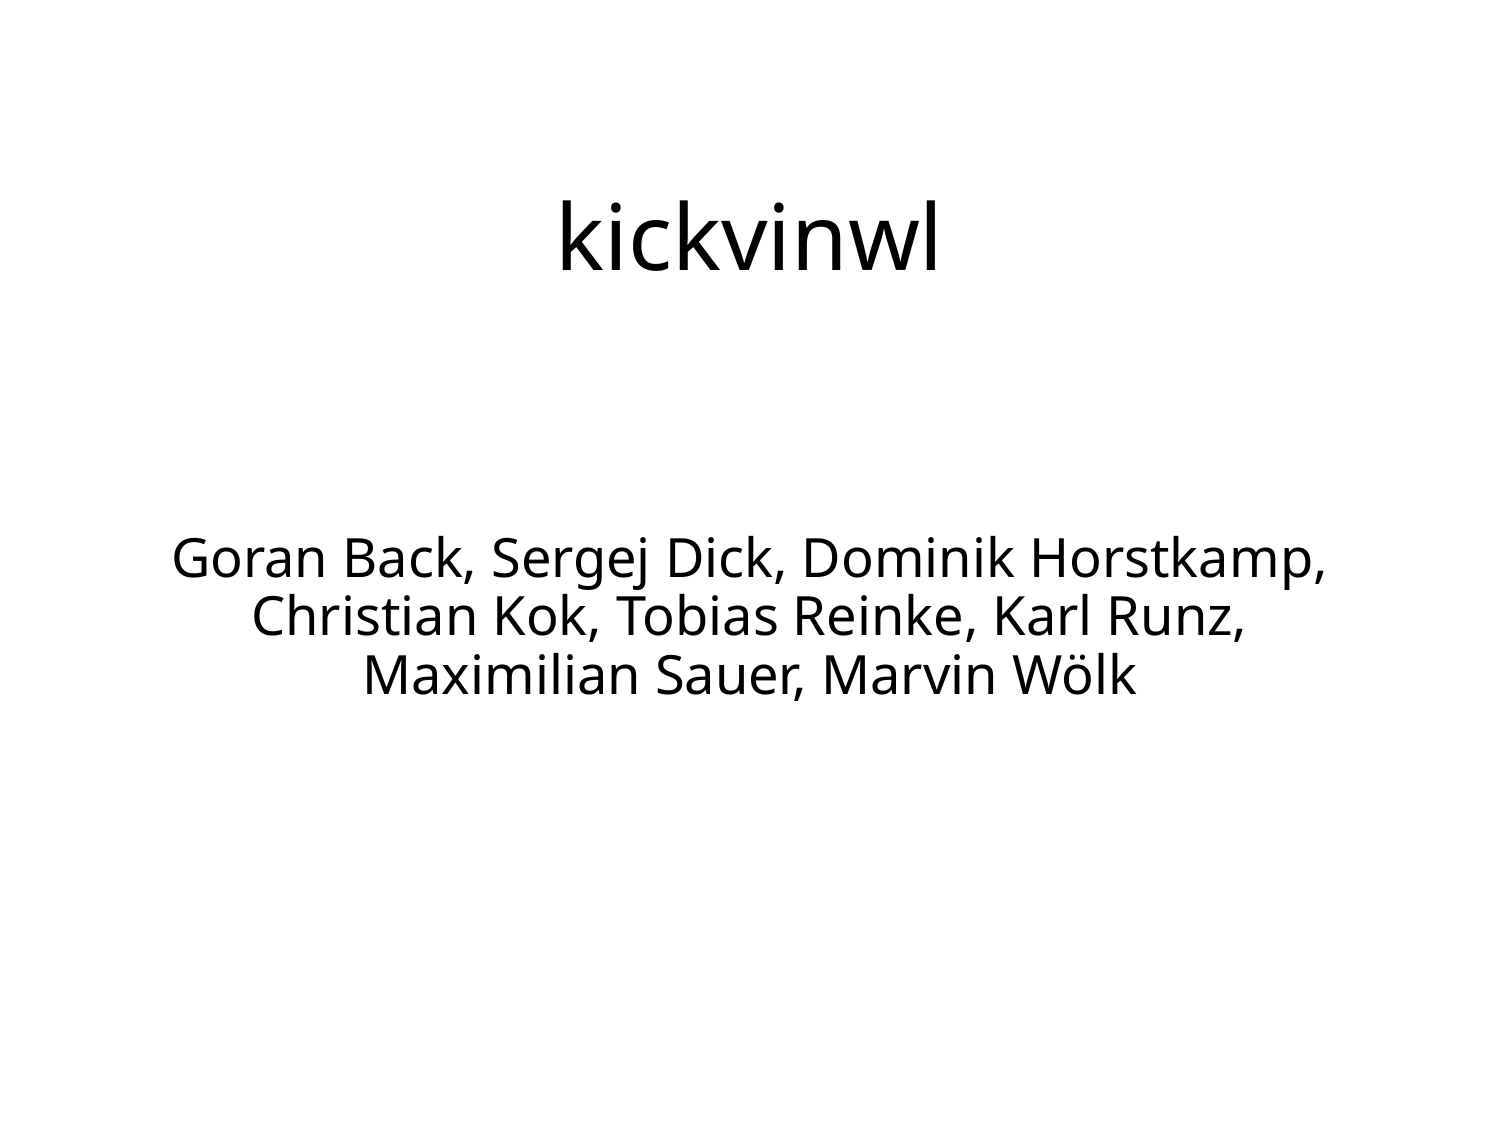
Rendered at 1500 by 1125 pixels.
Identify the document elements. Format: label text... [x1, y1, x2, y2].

title kickvinwl [112, 184, 1388, 523]
subtitle Goran Back, Sergej Dick, Dominik Horstkamp, Christian Kok, Tobias Reinke, Karl Runz, Maximilian Sauer, Marvin Wölk [75, 523, 1425, 1125]
